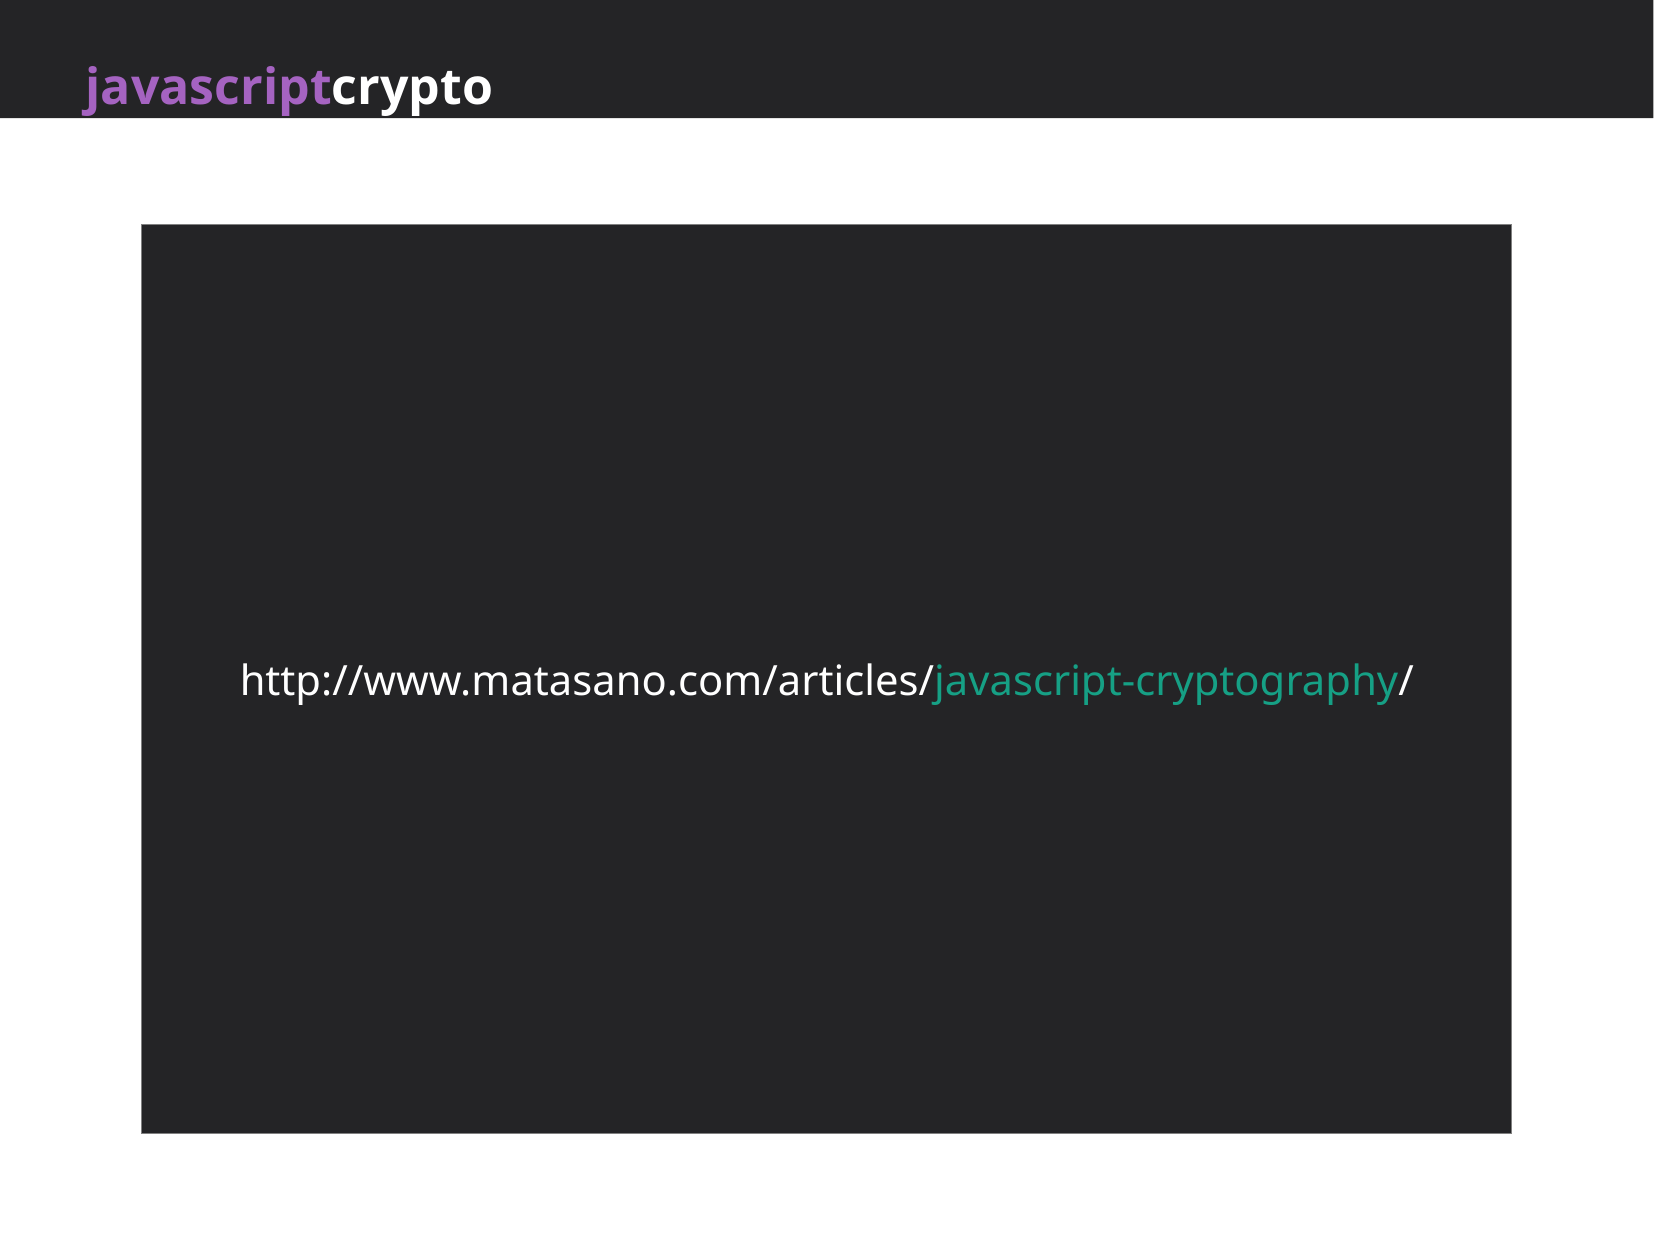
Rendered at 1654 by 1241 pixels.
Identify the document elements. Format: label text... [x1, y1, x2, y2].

text_box [165, 531, 1441, 1087]
text_box http://www.matasano.com/articles/javascript-cryptography/ [141, 224, 1512, 1134]
text_box javascriptcrypto [70, 43, 544, 119]
text_box [0, 0, 1654, 119]
